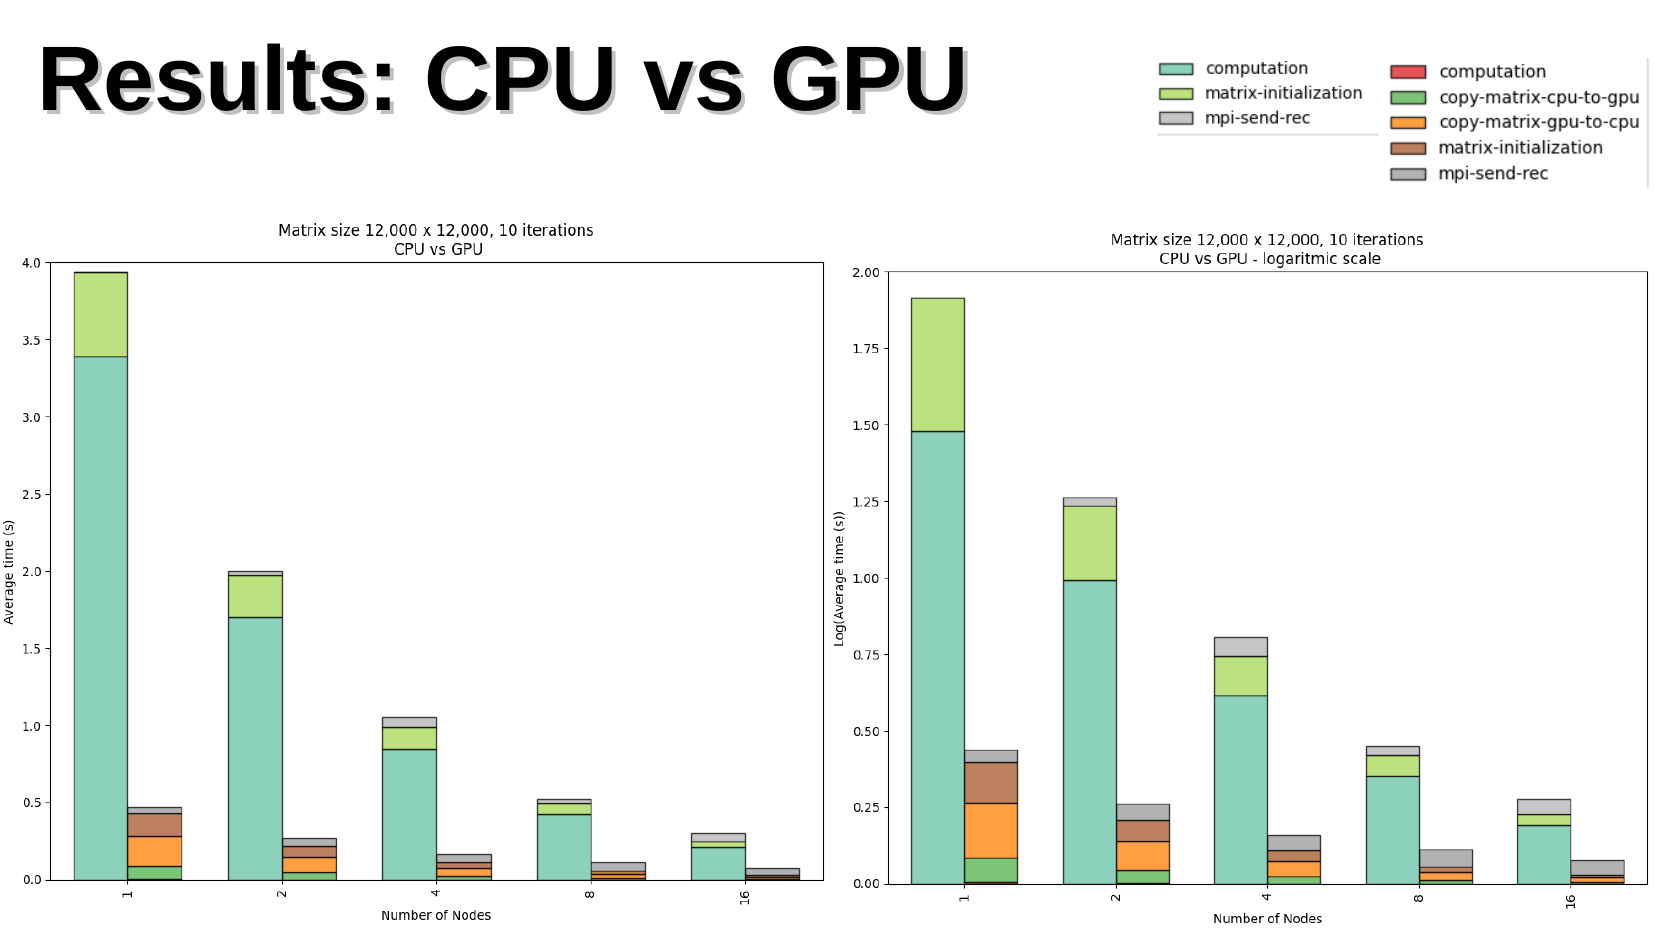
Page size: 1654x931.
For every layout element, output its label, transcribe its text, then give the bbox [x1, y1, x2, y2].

picture [1157, 61, 1379, 139]
picture [1387, 58, 1651, 188]
title Results: CPU vs GPU [37, 0, 1526, 226]
picture [0, 218, 1651, 931]
